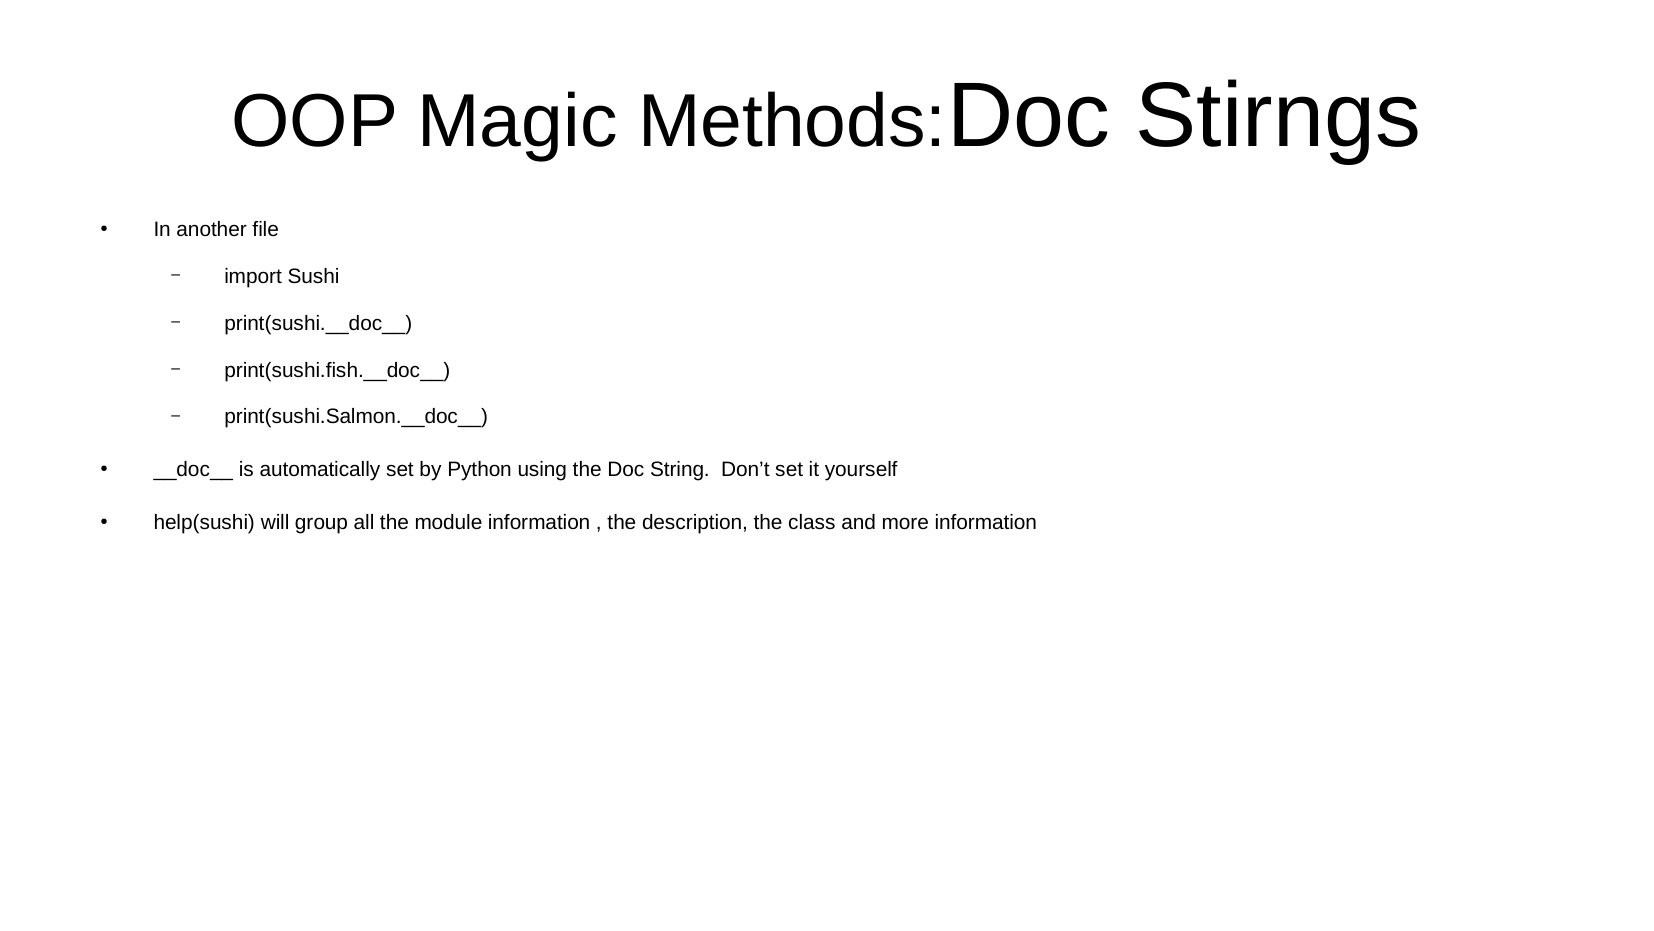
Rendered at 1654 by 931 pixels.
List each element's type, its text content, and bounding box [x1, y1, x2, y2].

title OOP Magic Methods:Doc Stirngs [82, 37, 1571, 193]
list In another file import Sushi print(sushi.__doc__) print(sushi.fish.__doc__) print(sushi.Salmon.__doc__) __doc__ is automatically set by Python using the Doc String. Don’t set it yourself help(sushi) will group all the module information , the description, the class and more information [82, 217, 1571, 758]
